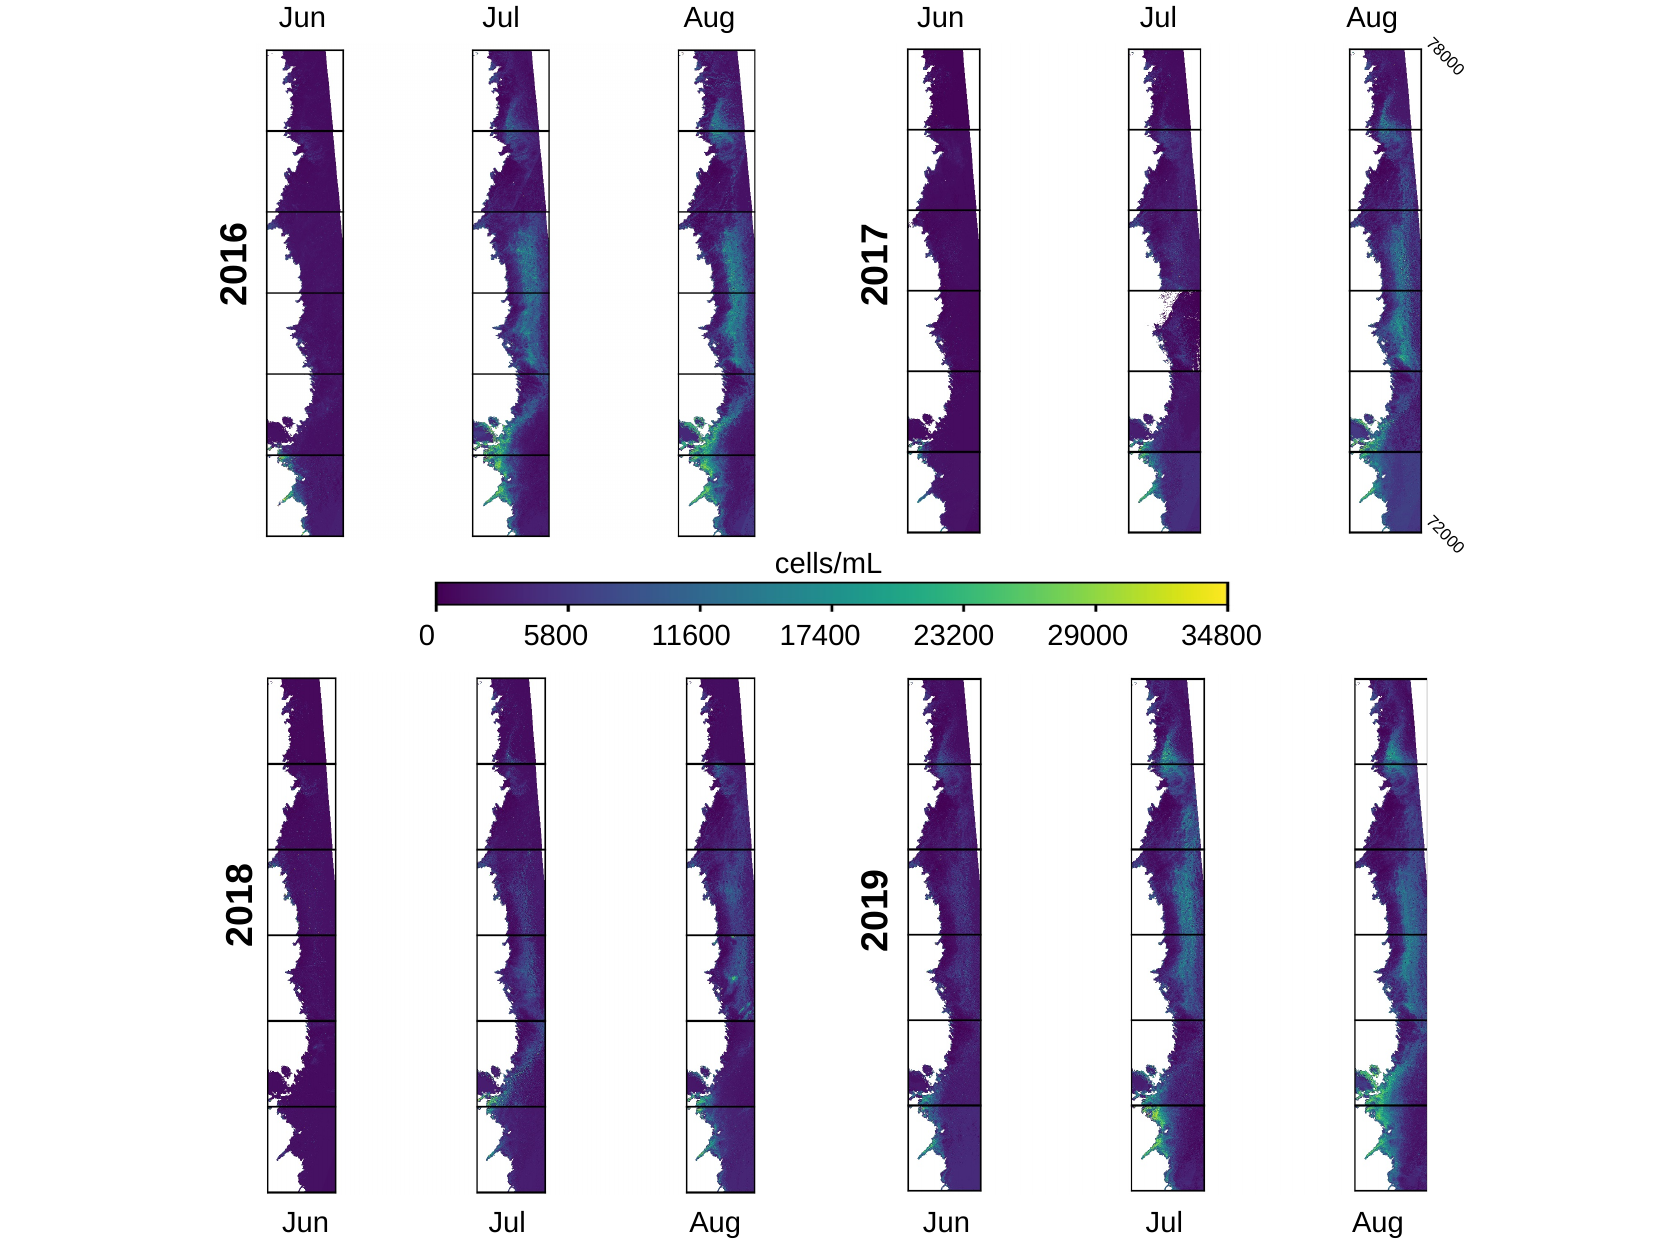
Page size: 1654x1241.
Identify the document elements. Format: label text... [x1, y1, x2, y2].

text_box 5800 [508, 611, 633, 708]
picture [905, 563, 1353, 612]
text_box 29000 [1032, 611, 1166, 708]
text_box Jun [264, 0, 362, 47]
text_box Jun [908, 1198, 1006, 1241]
text_box 17400 [764, 619, 898, 708]
text_box 2018 [210, 837, 309, 962]
text_box Jun [267, 1198, 366, 1241]
text_box Jul [473, 1198, 572, 1241]
text_box Jul [1130, 1198, 1229, 1241]
picture [905, 674, 1428, 1195]
text_box Jul [1125, 0, 1223, 47]
text_box Jun [902, 0, 1001, 47]
text_box Jul [467, 0, 566, 47]
picture [305, 563, 760, 612]
text_box 23200 [898, 611, 1032, 708]
text_box Aug [668, 0, 767, 47]
text_box cells/mL [760, 539, 905, 619]
text_box 78000 [1393, 17, 1501, 124]
text_box Aug [1337, 1198, 1436, 1241]
text_box 0 [404, 611, 451, 667]
text_box 2016 [205, 189, 303, 321]
text_box 72000 [1393, 496, 1501, 603]
text_box Aug [674, 1198, 773, 1241]
text_box 2017 [846, 199, 944, 322]
text_box Aug [1331, 0, 1430, 47]
picture [256, 43, 756, 540]
text_box 34800 [1166, 611, 1301, 708]
text_box 2019 [846, 848, 944, 968]
text_box 11600 [636, 611, 764, 708]
picture [266, 672, 756, 1195]
picture [895, 43, 1423, 535]
